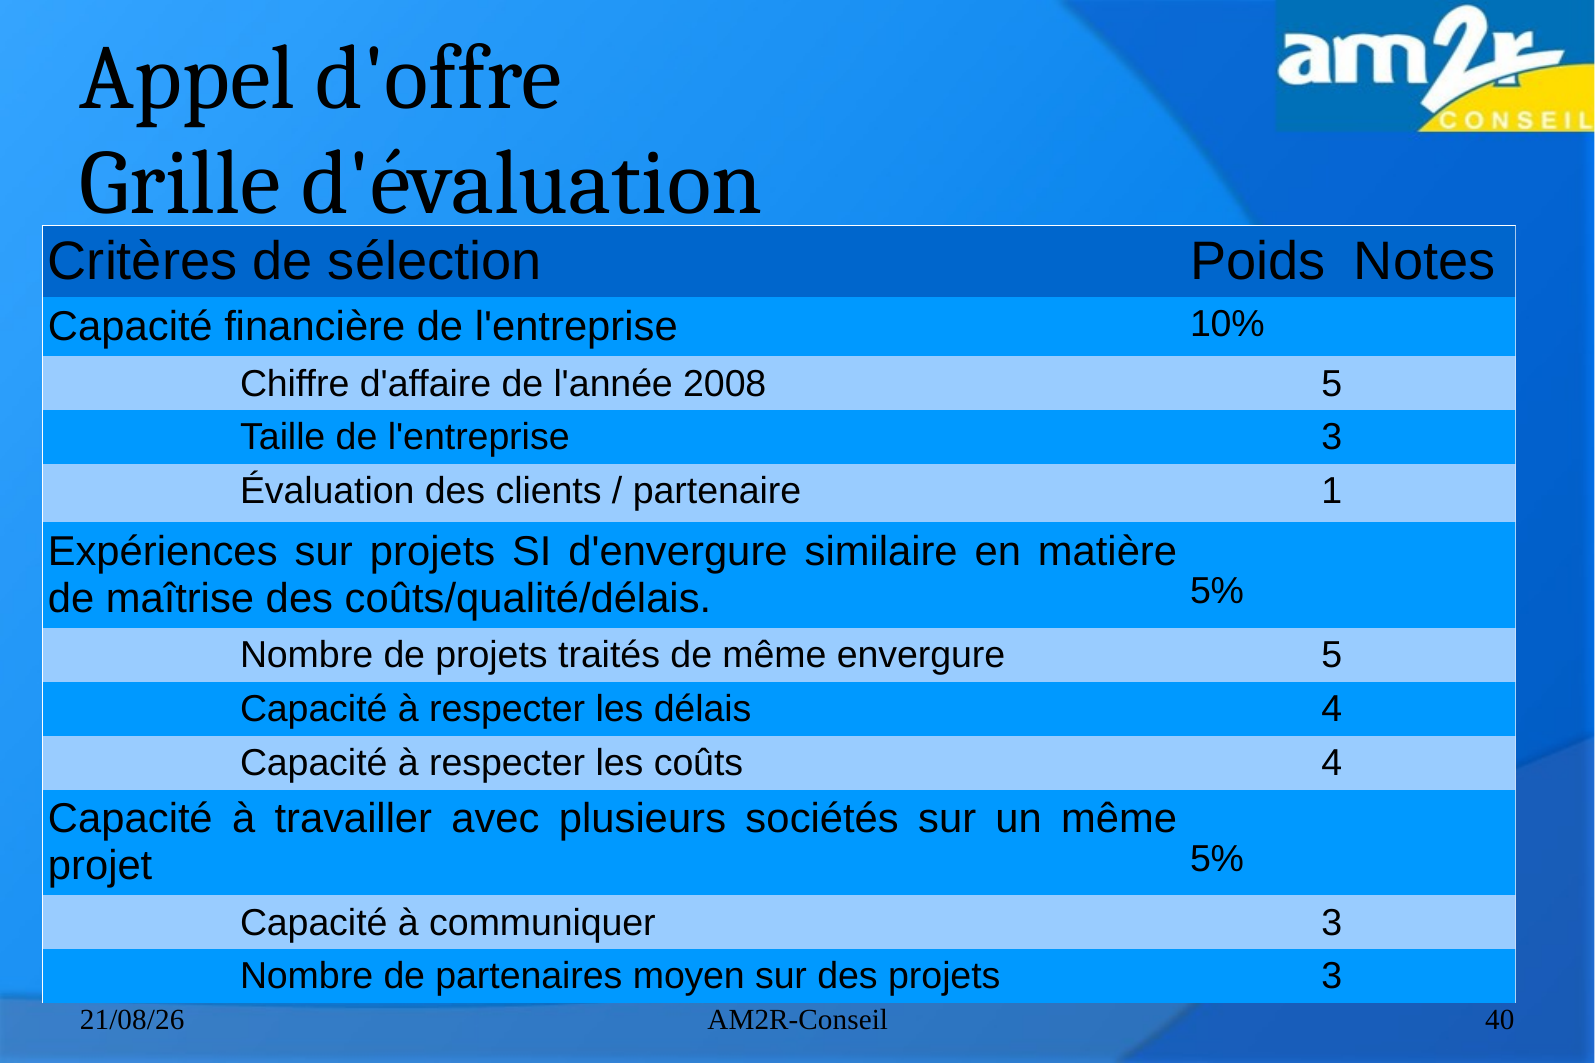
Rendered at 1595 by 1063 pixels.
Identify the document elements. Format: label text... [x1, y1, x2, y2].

title Appel d'offre Grille d'évaluation [79, 24, 1241, 224]
picture [0, 0, 1595, 1063]
